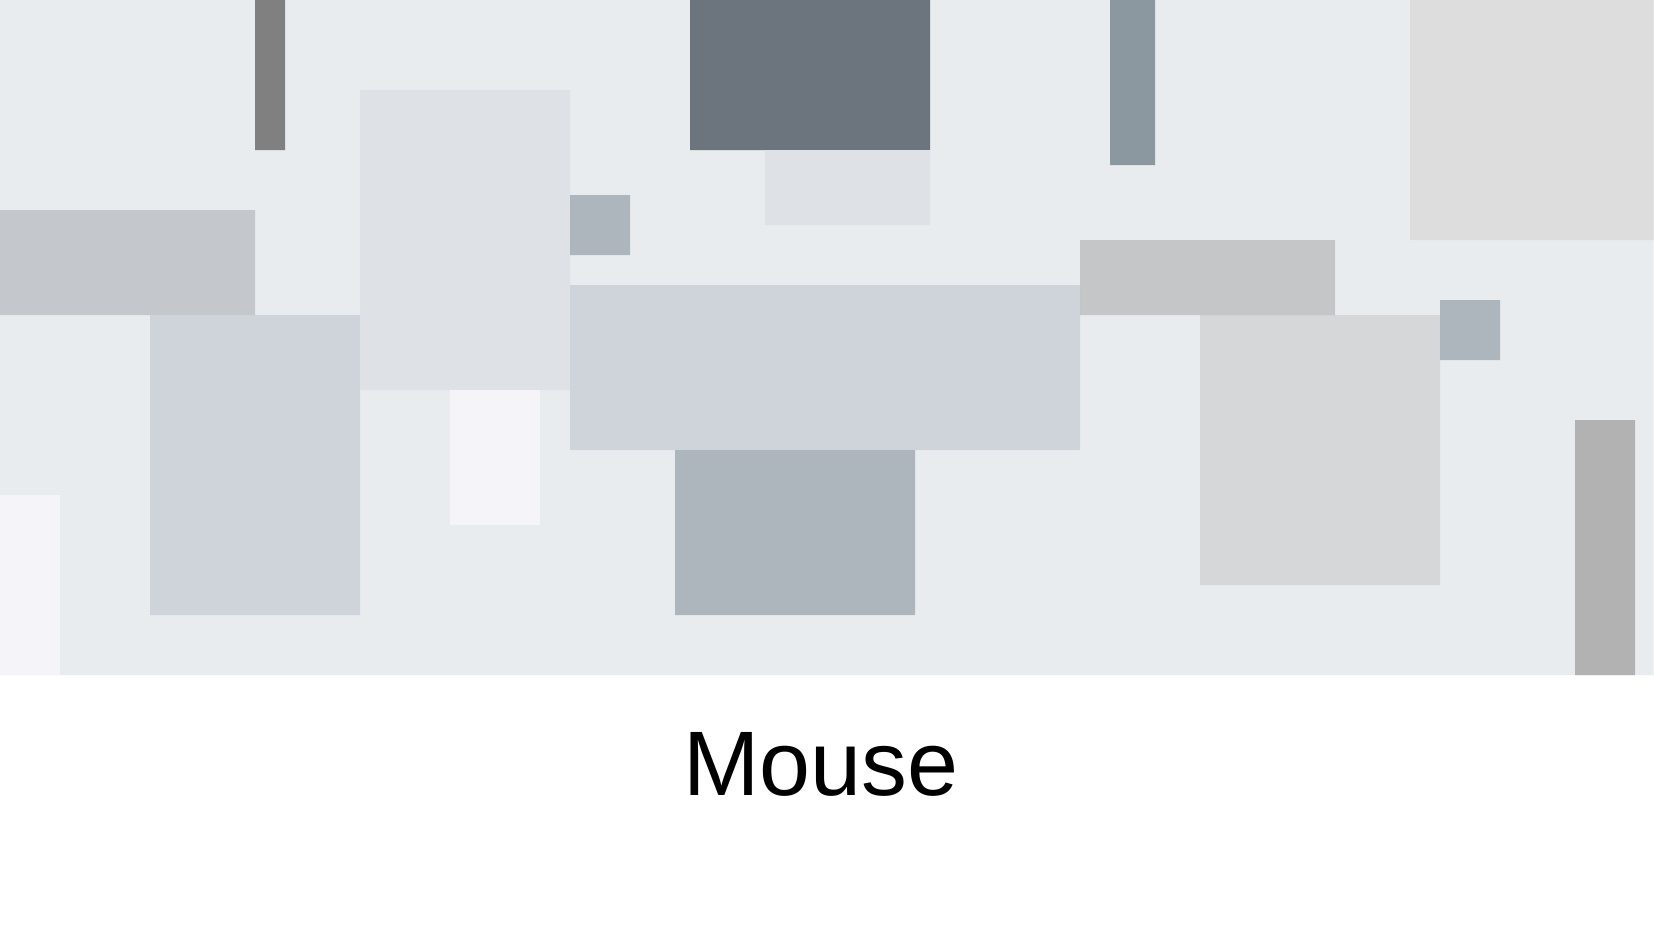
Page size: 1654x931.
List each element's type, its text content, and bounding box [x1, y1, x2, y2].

title Mouse [76, 685, 1565, 841]
